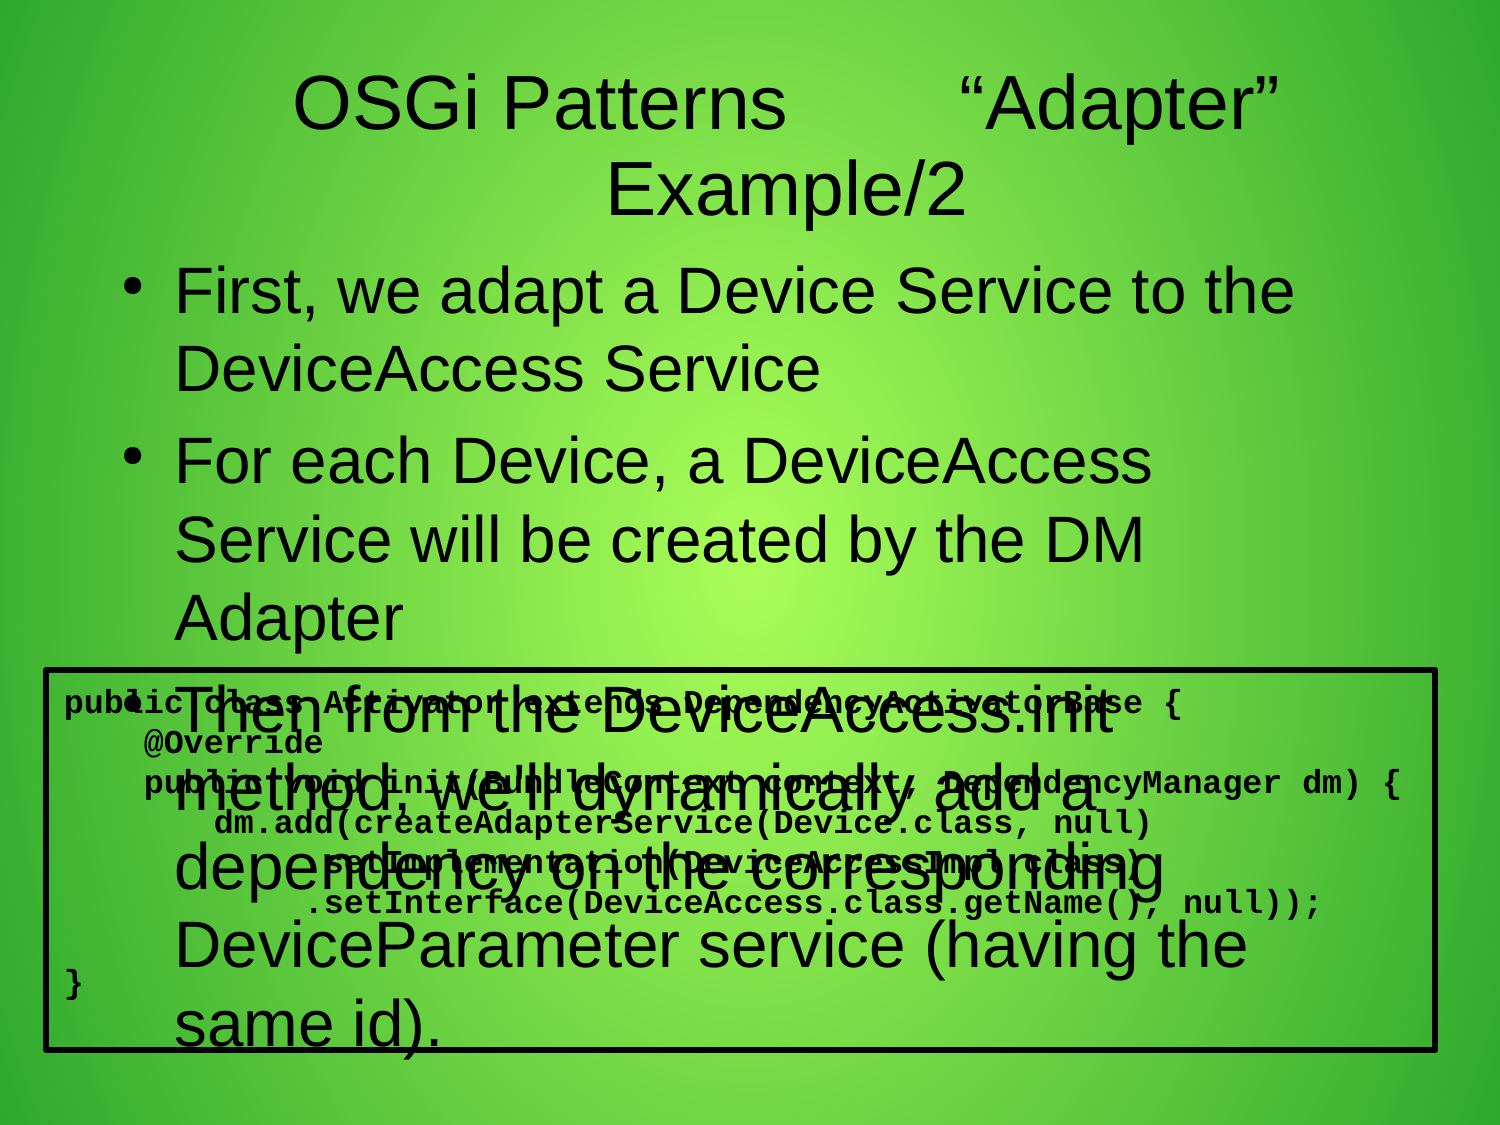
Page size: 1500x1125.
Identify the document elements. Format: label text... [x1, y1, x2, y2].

list First, we adapt a Device Service to the DeviceAccess Service For each Device, a DeviceAccess Service will be created by the DM Adapter Then from the DeviceAccess.init method, we'll dynamically add a dependency on the corresponding DeviceParameter service (having the same id). [88, 240, 1364, 680]
title OSGi Patterns “Adapter” Example/2 [112, 42, 1462, 249]
text_box public class Activator extends DependencyActivatorBase { @Override public void init(BundleContext context, DependencyManager dm) { dm.add(createAdapterService(Device.class, null) .setImplementation(DeviceAccessImpl.class) .setInterface(DeviceAccess.class.getName(), null)); } [46, 670, 1436, 1051]
